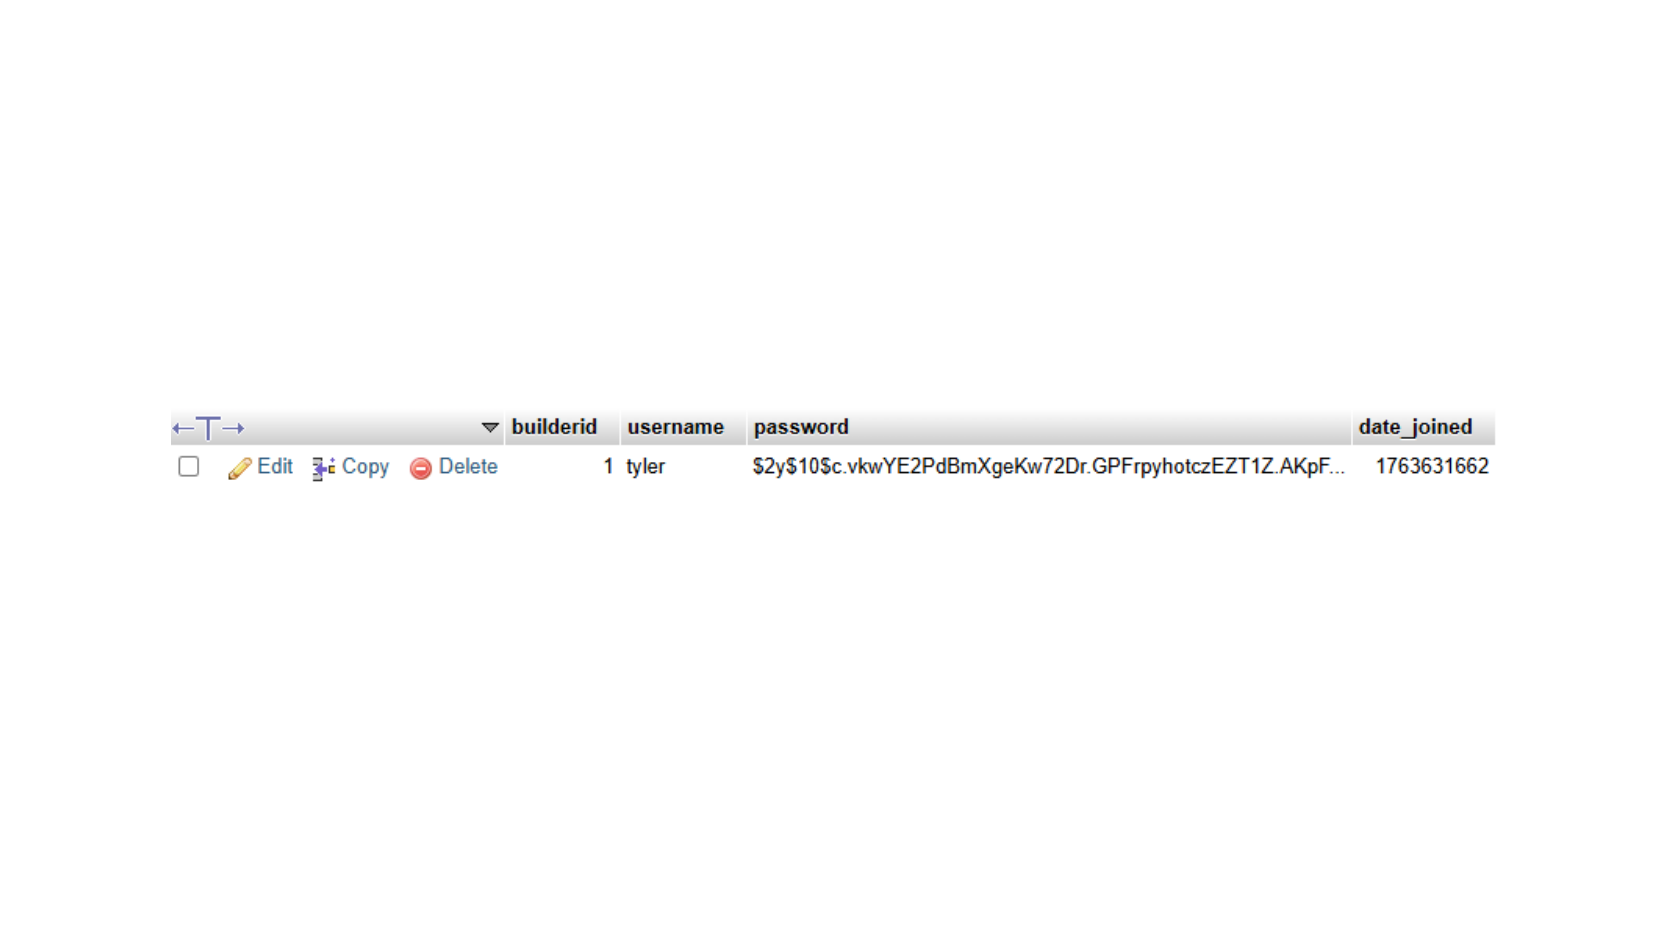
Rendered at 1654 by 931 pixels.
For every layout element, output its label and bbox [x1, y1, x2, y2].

picture [171, 398, 1536, 502]
